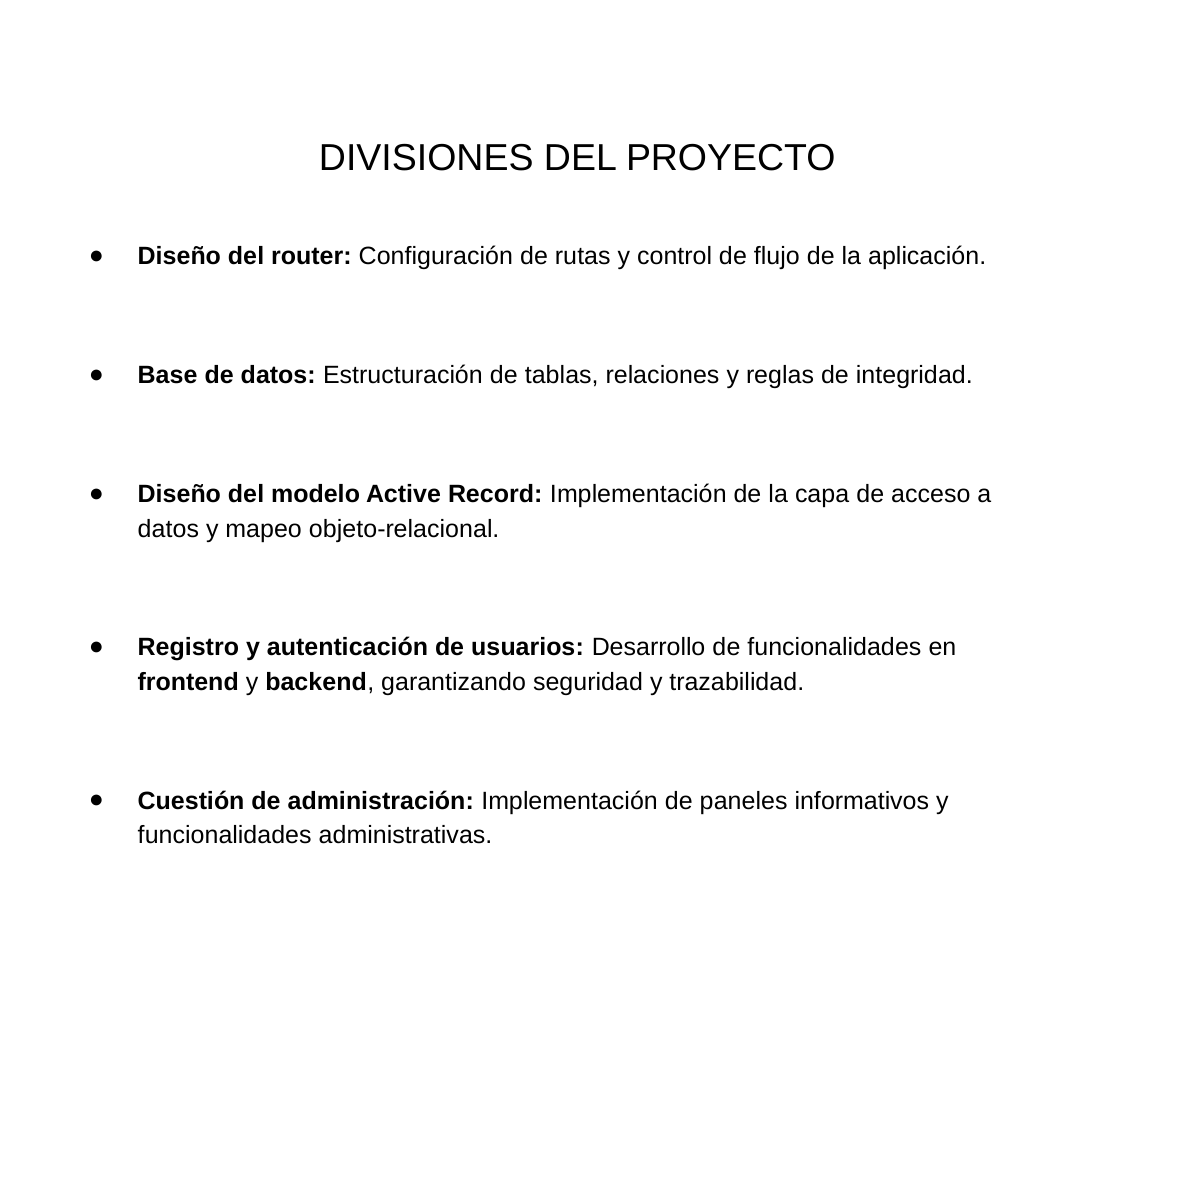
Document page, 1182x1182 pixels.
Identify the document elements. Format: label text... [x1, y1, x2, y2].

text_box DIVISIONES DEL PROYECTO [303, 111, 889, 194]
text_box Diseño del router: Configuración de rutas y control de flujo de la aplicación. Base de datos: Estructuración de tablas, relaciones y reglas de integridad. Diseño del modelo Active Record: Implementación de la capa de acceso a datos y mapeo objeto-relacional. Registro y autenticación de usuarios: Desarrollo de funcionalidades en frontend y backend, garantizando seguridad y trazabilidad. Cuestión de administración: Implementación de paneles informativos y funcionalidades administrativas. [47, 220, 1067, 864]
